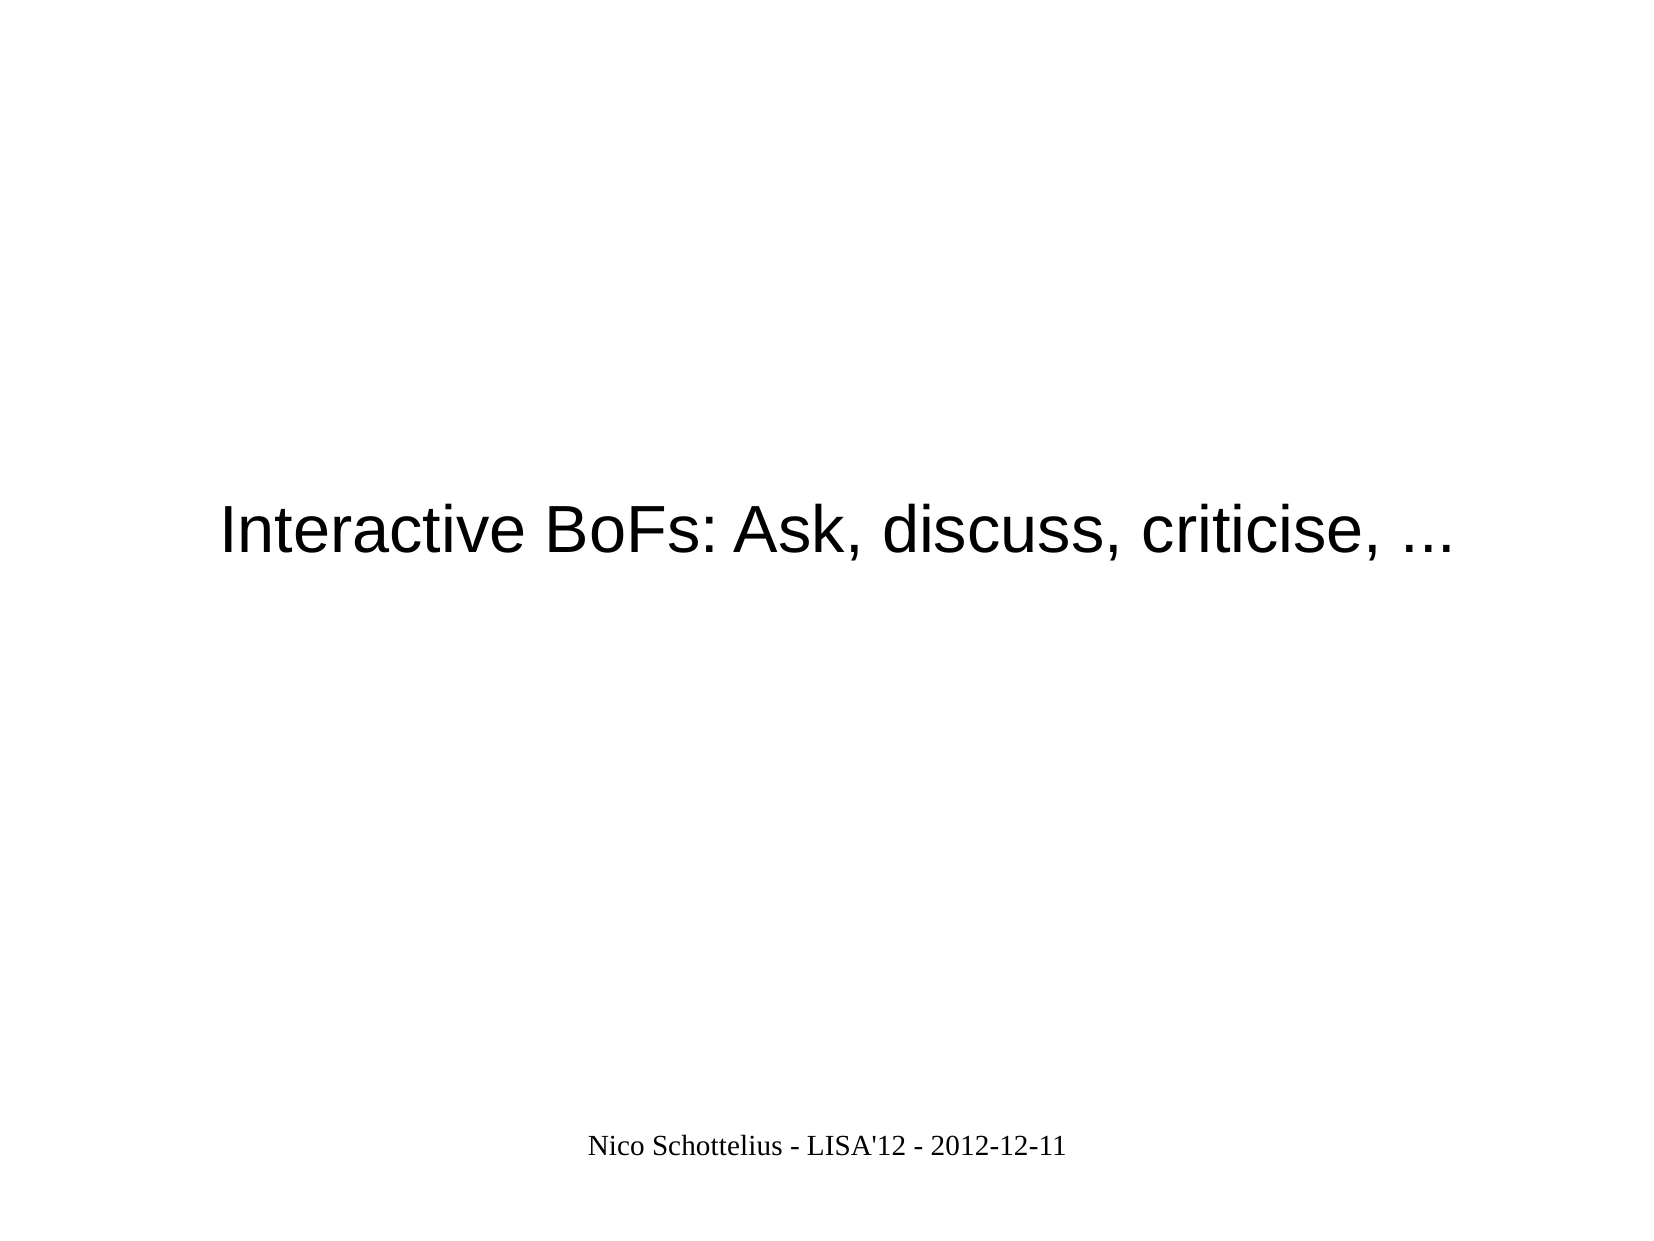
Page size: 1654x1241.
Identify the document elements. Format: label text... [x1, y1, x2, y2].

subtitle Interactive BoFs: Ask, discuss, criticise, ... [82, 49, 1571, 1010]
